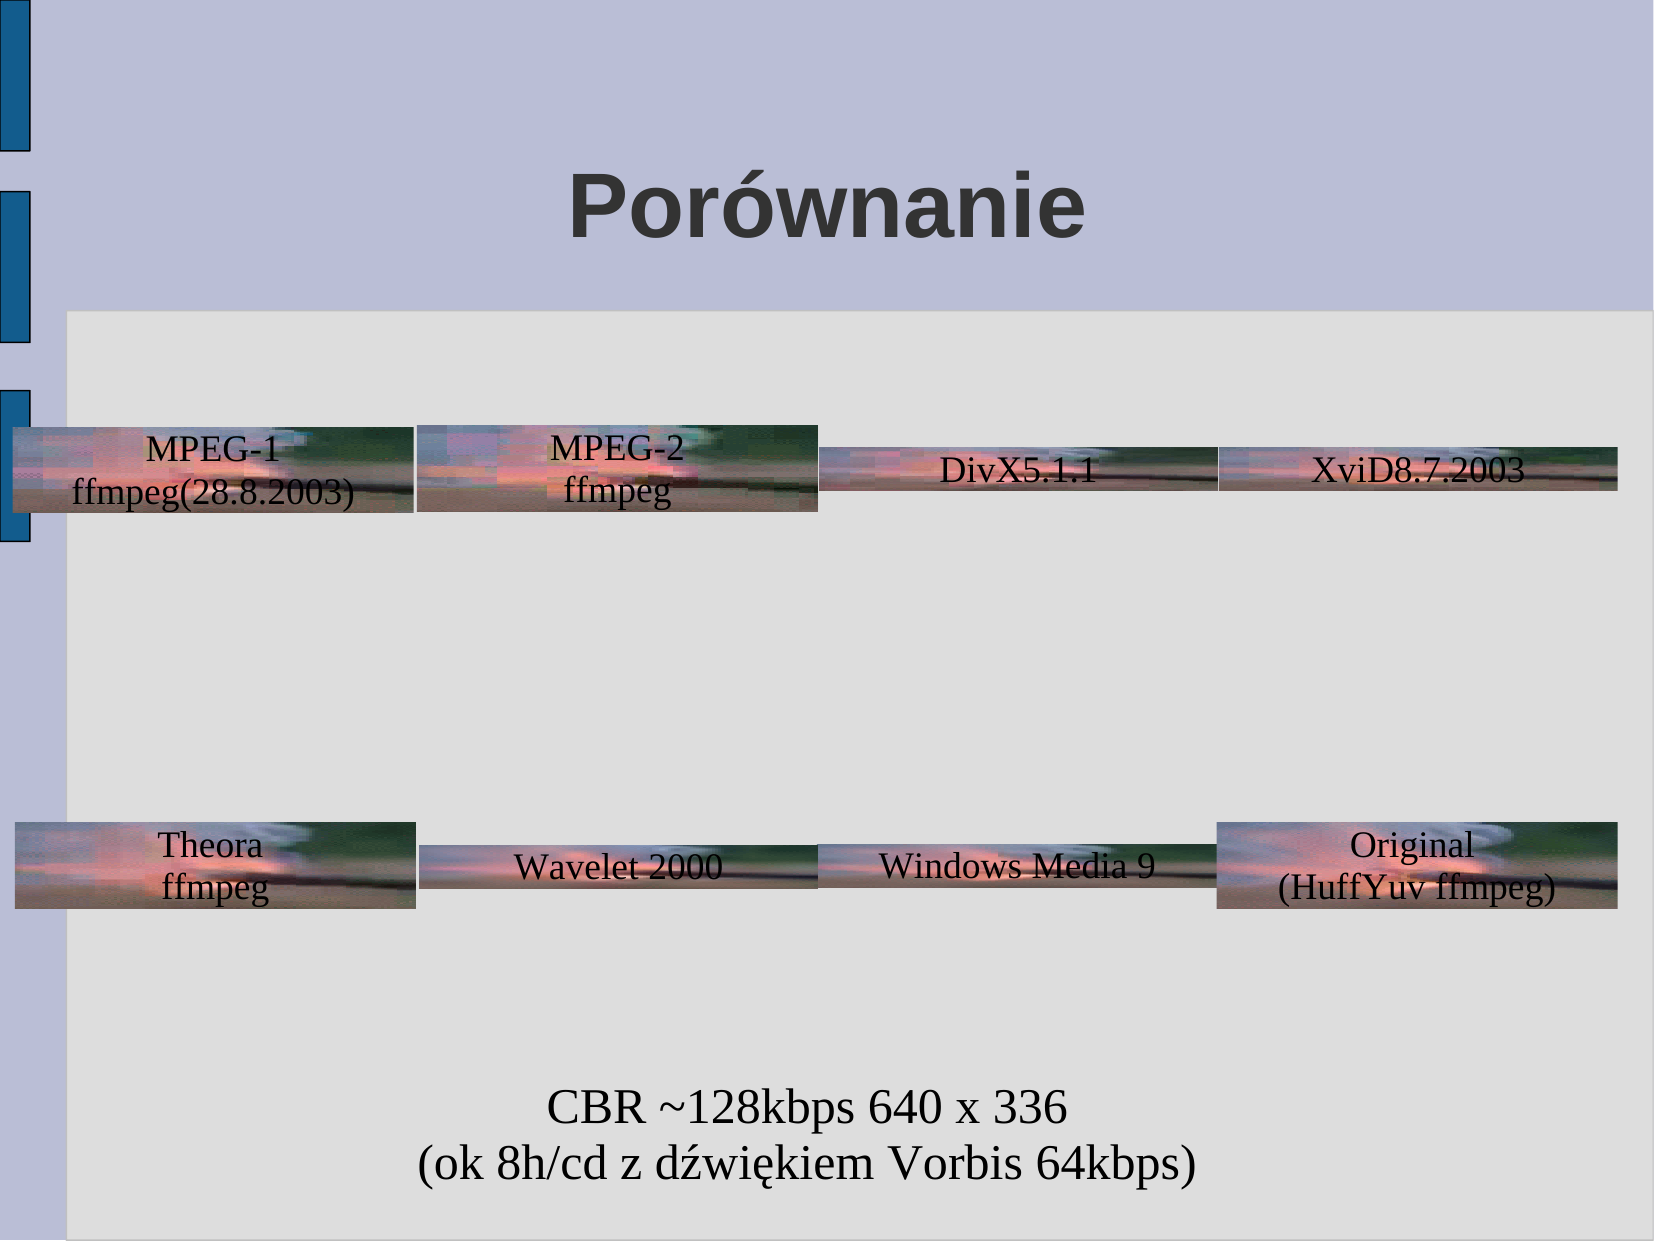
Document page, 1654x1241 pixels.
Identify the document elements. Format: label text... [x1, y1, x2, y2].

title Porównanie [121, 102, 1534, 311]
text_box Original (HuffYuv ffmpeg) [1216, 822, 1618, 909]
text_box CBR ~128kbps 640 x 336 (ok 8h/cd z dźwiękiem Vorbis 64kbps) [413, 1077, 1214, 1192]
text_box Wavelet 2000 [419, 845, 818, 889]
text_box XviD8.7.2003 [1218, 447, 1618, 491]
text_box Theora ffmpeg [14, 822, 416, 909]
text_box DivX5.1.1 [819, 447, 1218, 491]
text_box MPEG-1 ffmpeg(28.8.2003) [12, 427, 414, 513]
text_box MPEG-2 ffmpeg [416, 425, 818, 512]
text_box Windows Media 9 [816, 844, 1216, 888]
